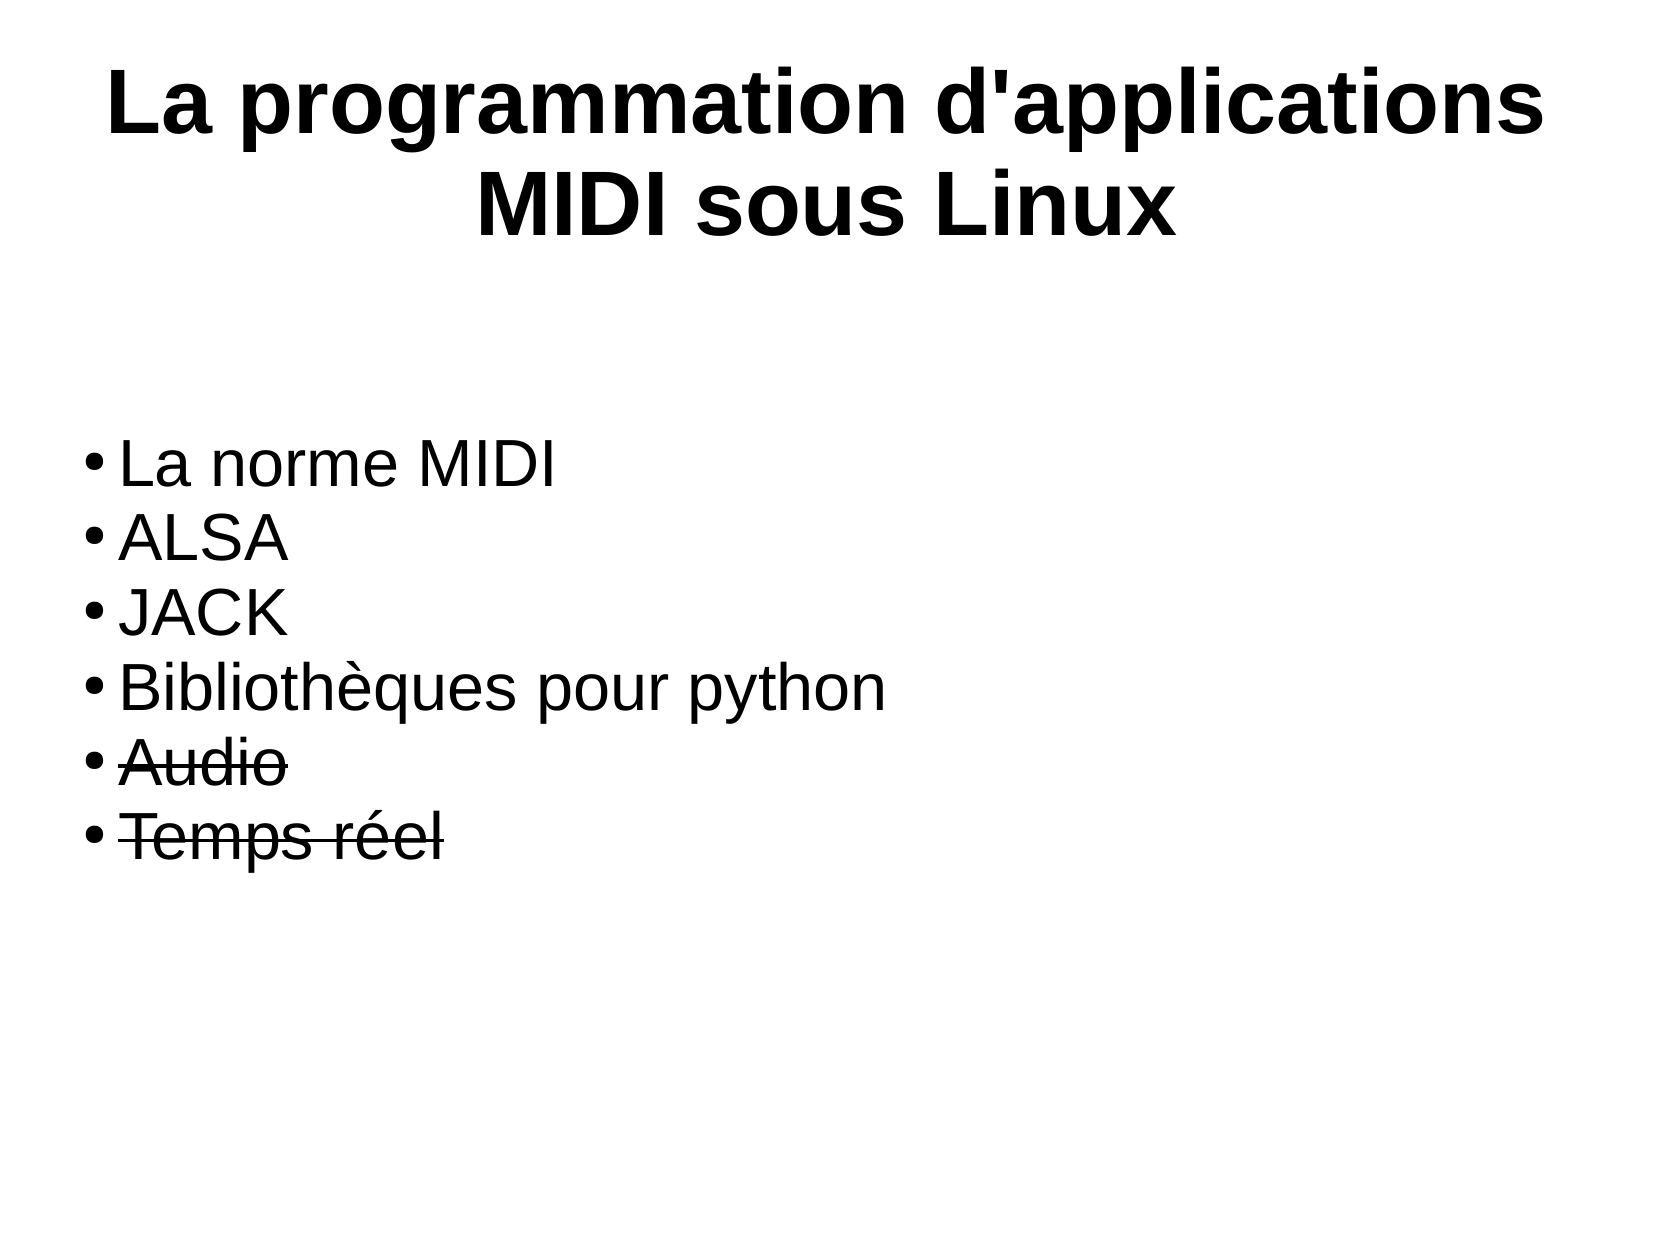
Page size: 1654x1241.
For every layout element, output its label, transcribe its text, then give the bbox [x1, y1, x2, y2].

subtitle La norme MIDI ALSA JACK Bibliothèques pour python Audio Temps réel [82, 290, 1571, 1010]
title La programmation d'applications MIDI sous Linux [82, 49, 1571, 257]
